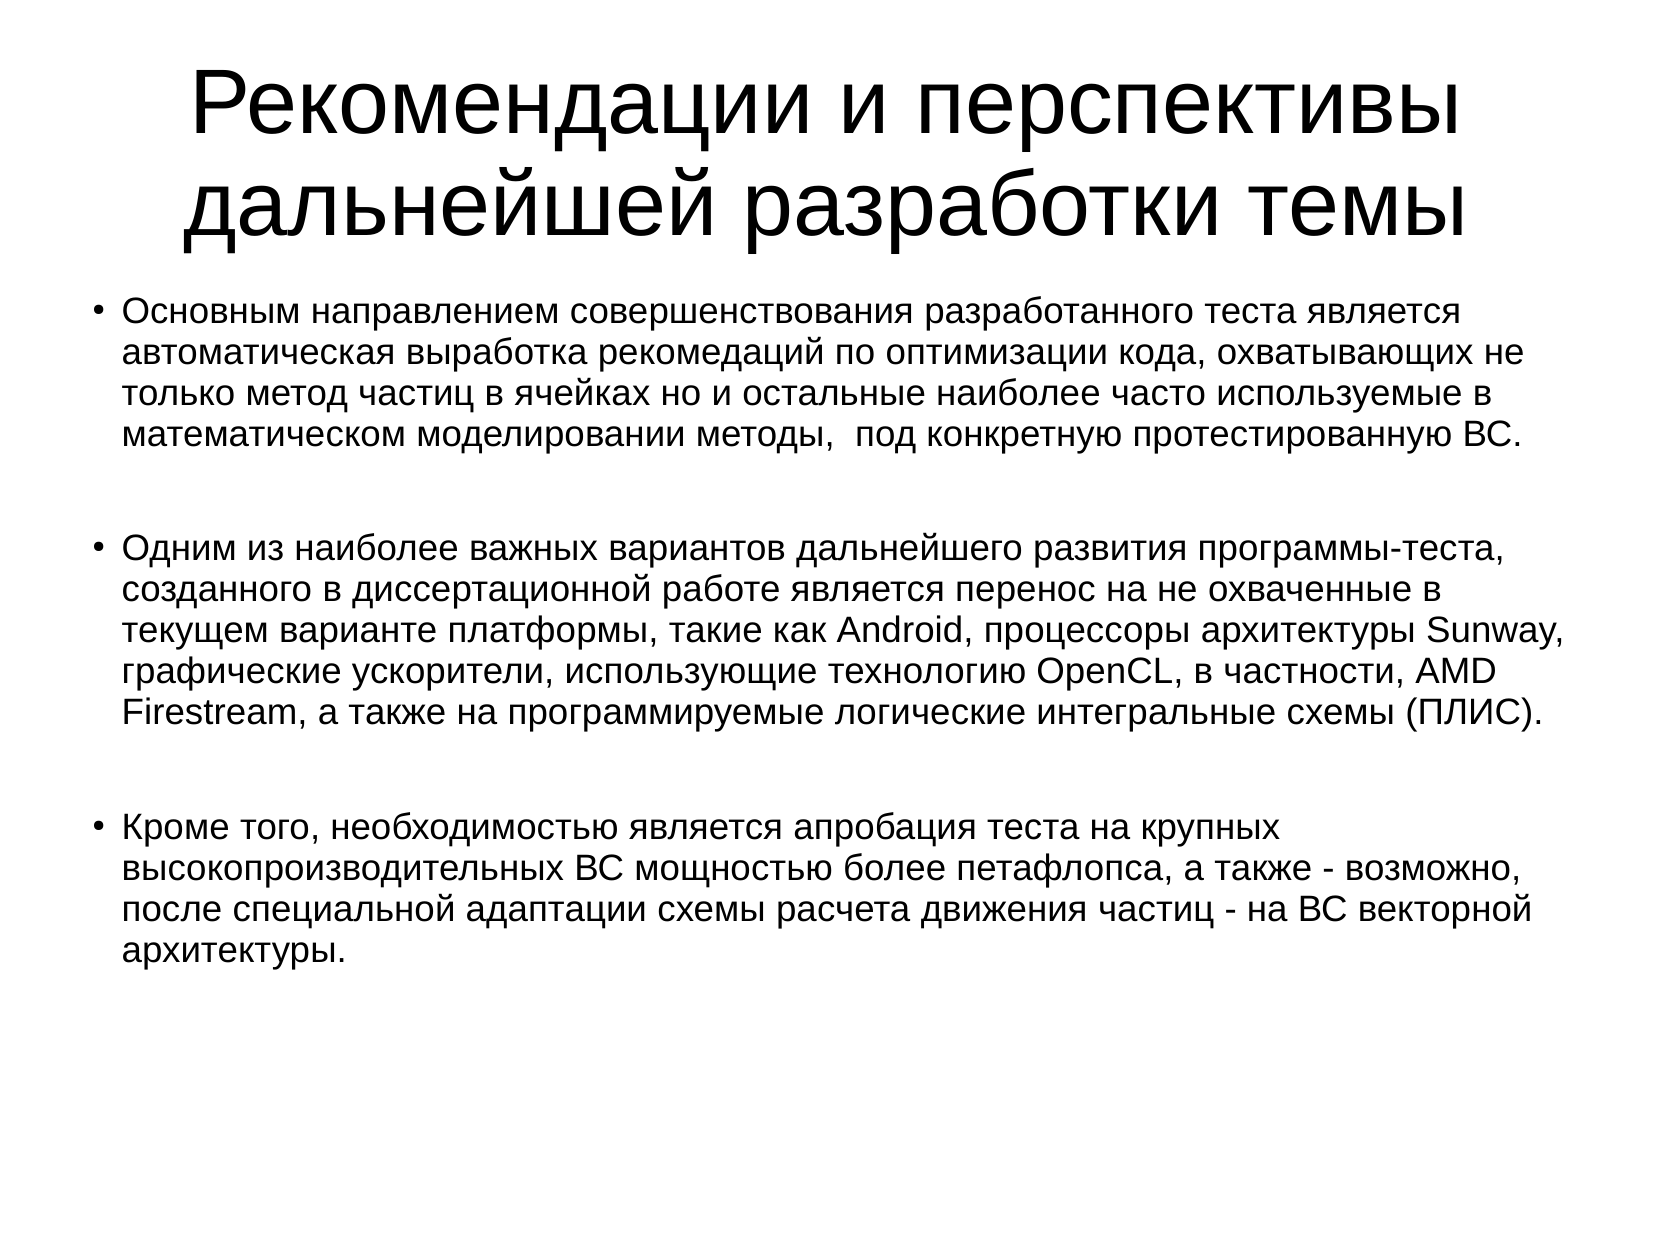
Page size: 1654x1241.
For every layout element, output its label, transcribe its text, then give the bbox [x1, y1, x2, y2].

title Рекомендации и перспективы дальнейшей разработки темы [82, 49, 1571, 257]
list Основным направлением совершенствования разработанного теста является автоматическая выработка рекомедаций по оптимизации кода, охватывающих не только метод частиц в ячейках но и остальные наиболее часто используемые в математическом моделировании методы, под конкретную протестированную ВС. Одним из наиболее важных вариантов дальнейшего развития программы-теста, созданного в диссертационной работе является перенос на не охваченные в текущем варианте платформы, такие как Android, процессоры архитектуры Sunway, графические ускорители, использующие технологию OpenCL, в частности, AMD Firestream, а также на программируемые логические интегральные схемы (ПЛИС). Кроме того, необходимостью является апробация теста на крупных высокопроизводительных ВС мощностью более петафлопса, а также - возможно, после специальной адаптации схемы расчета движения частиц - на ВС векторной архитектуры. [82, 290, 1571, 1010]
